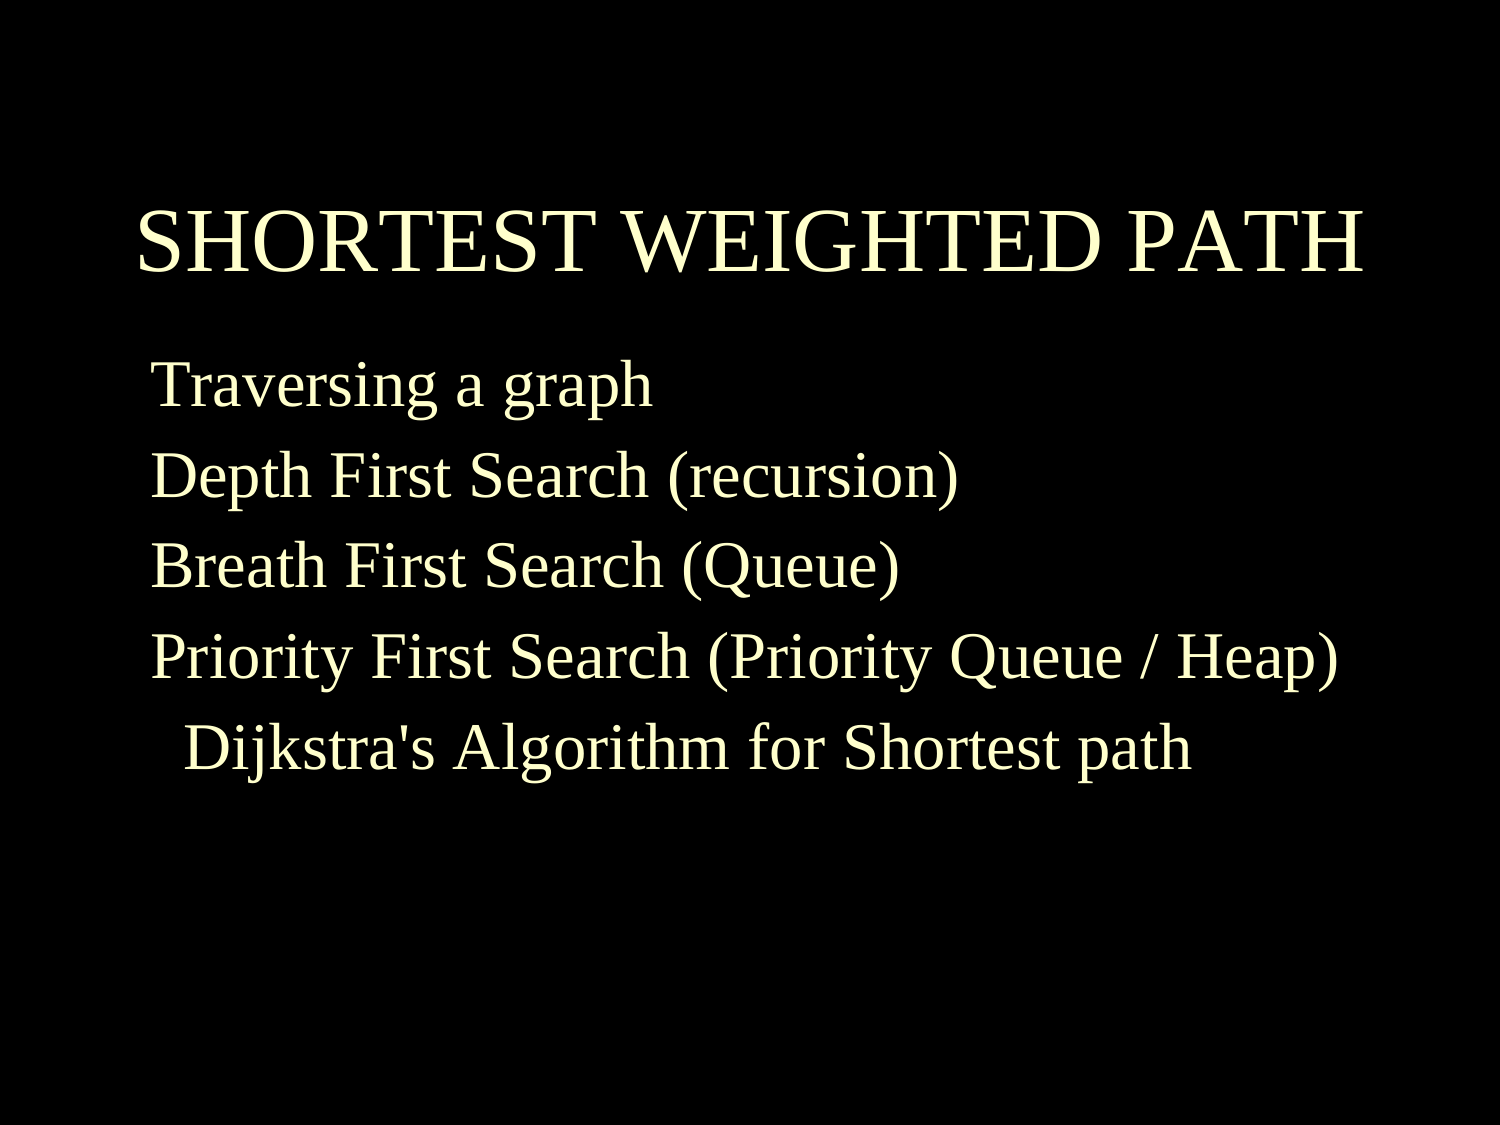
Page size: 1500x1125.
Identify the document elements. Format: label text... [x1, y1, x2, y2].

list Traversing a graph Depth First Search (recursion) Breath First Search (Queue) Priority First Search (Priority Queue / Heap) Dijkstra's Algorithm for Shortest path [150, 347, 1426, 1011]
title SHORTEST WEIGHTED PATH [22, 145, 1480, 336]
